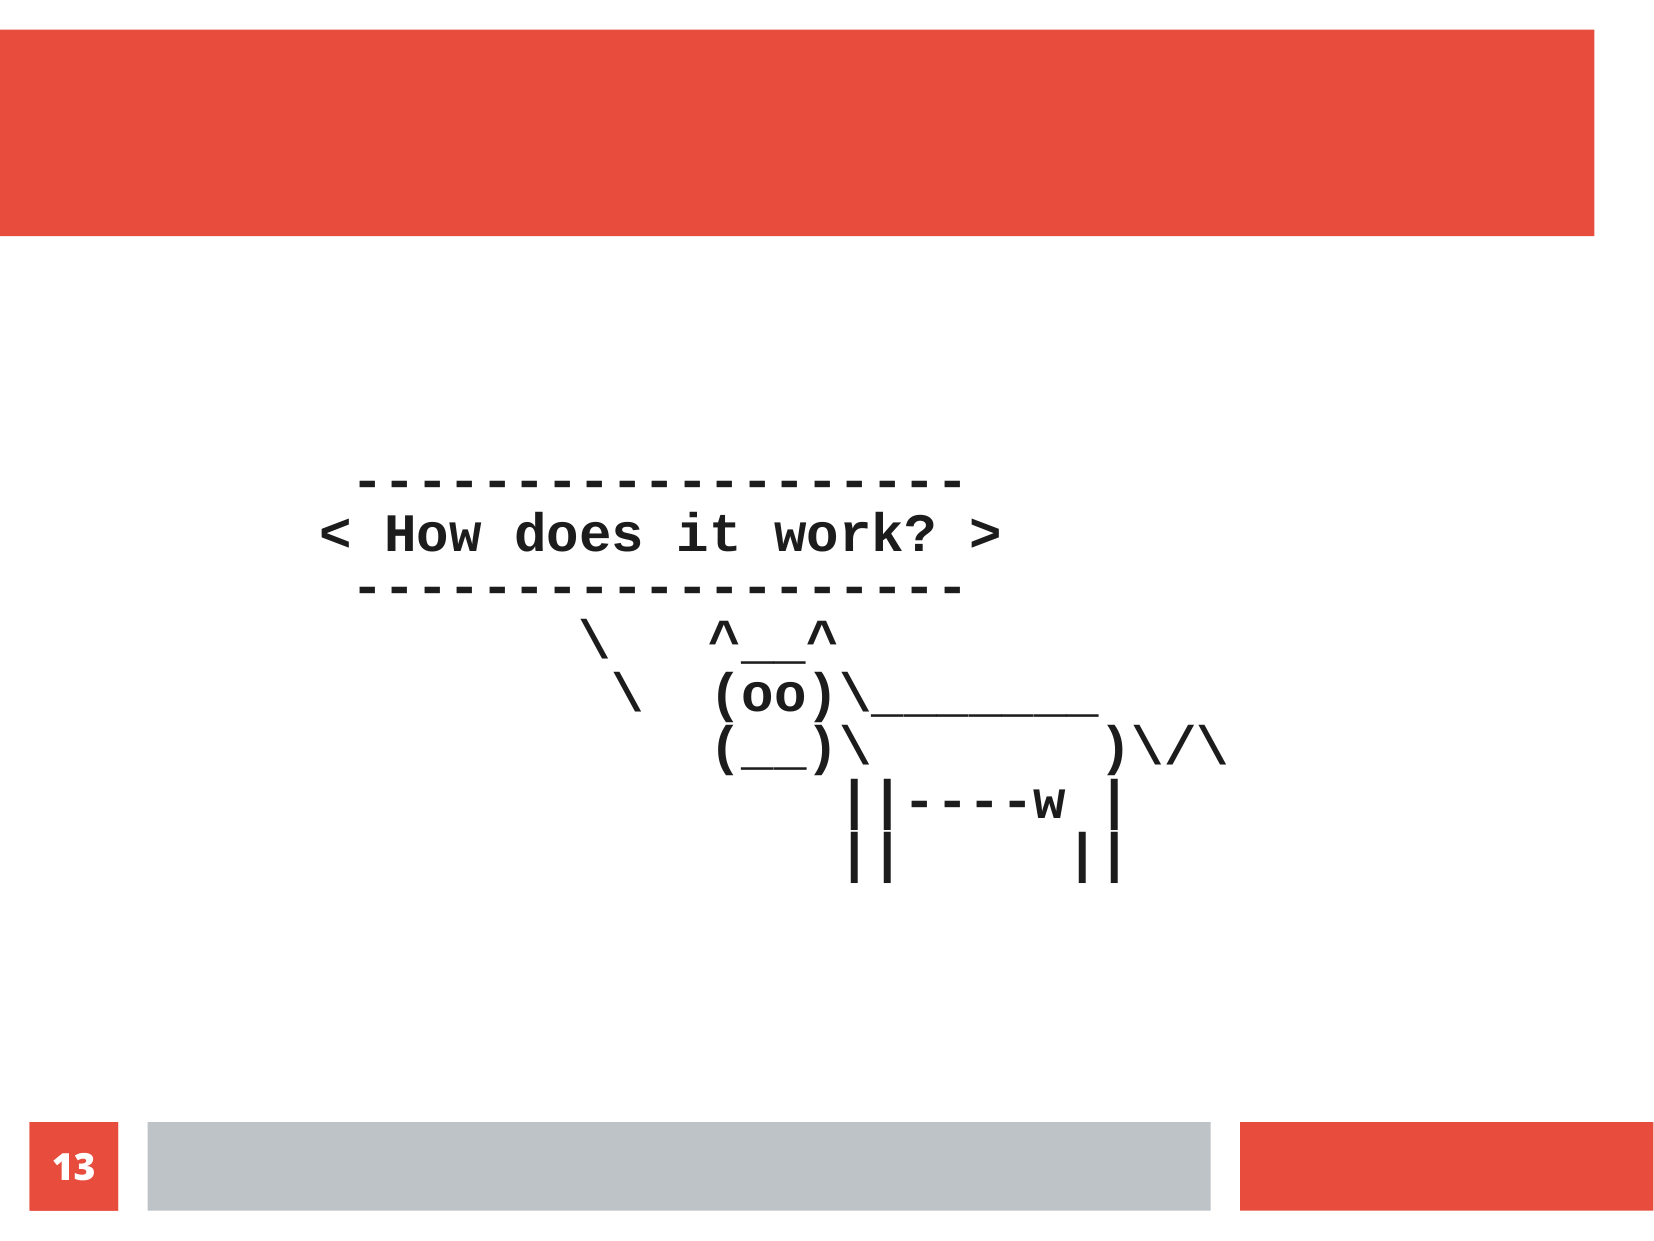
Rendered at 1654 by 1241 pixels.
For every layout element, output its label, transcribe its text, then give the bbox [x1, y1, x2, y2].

list ------------------- < How does it work? > ------------------- \ ^__^ \ (oo)\_______ (__)\ )\/\ ||----w | || || [59, 324, 1565, 1093]
